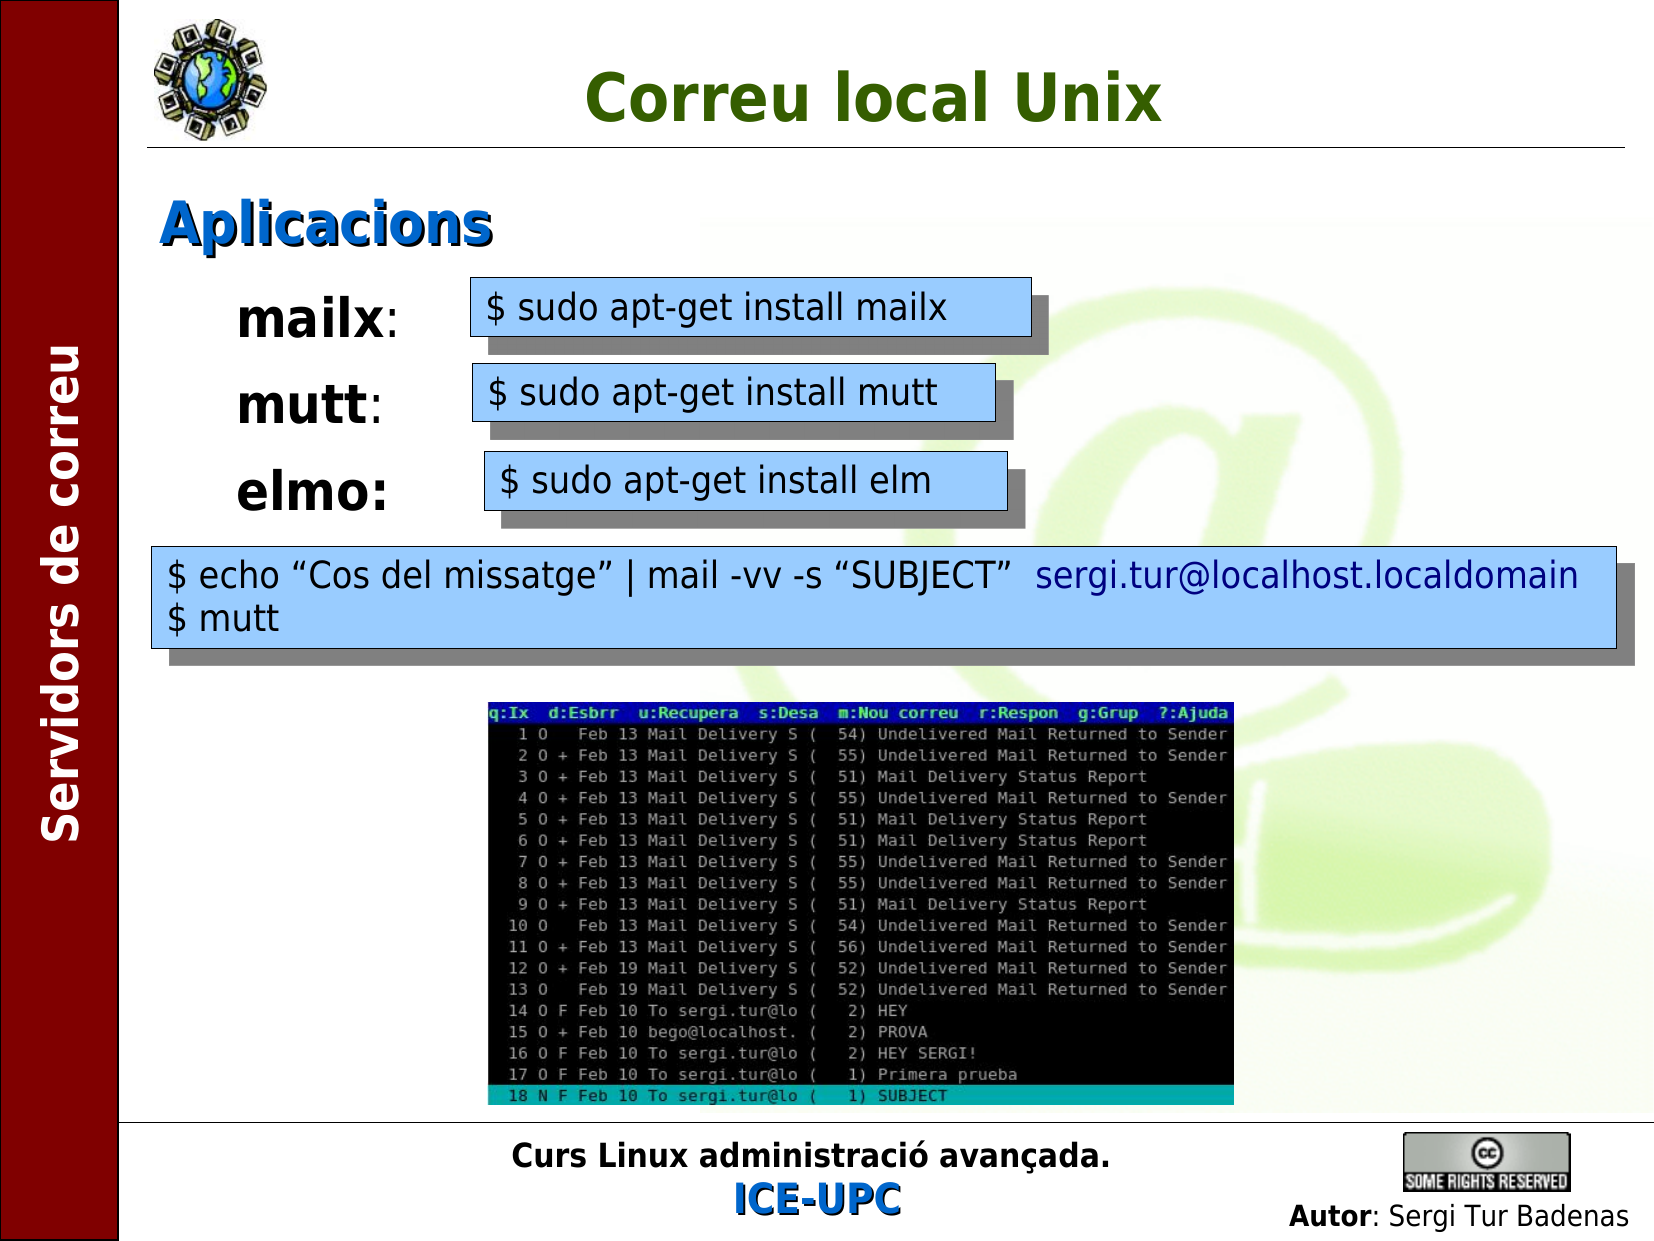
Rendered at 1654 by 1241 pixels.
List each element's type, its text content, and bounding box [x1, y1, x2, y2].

picture [1403, 1132, 1571, 1192]
text_box $ echo “Cos del missatge” | mail -vv -s “SUBJECT” sergi.tur@localhost.localdomain $ mutt [151, 546, 1617, 649]
text_box $ sudo apt-get install mailx [470, 277, 1032, 337]
picture [154, 19, 268, 56]
text_box $ sudo apt-get install elm [484, 451, 1008, 511]
picture [487, 217, 1654, 1113]
list Aplicacions mailx: mutt: elmo: [141, 189, 1630, 1025]
title Correu local Unix [129, 56, 1619, 141]
text_box $ sudo apt-get install mutt [472, 363, 996, 422]
